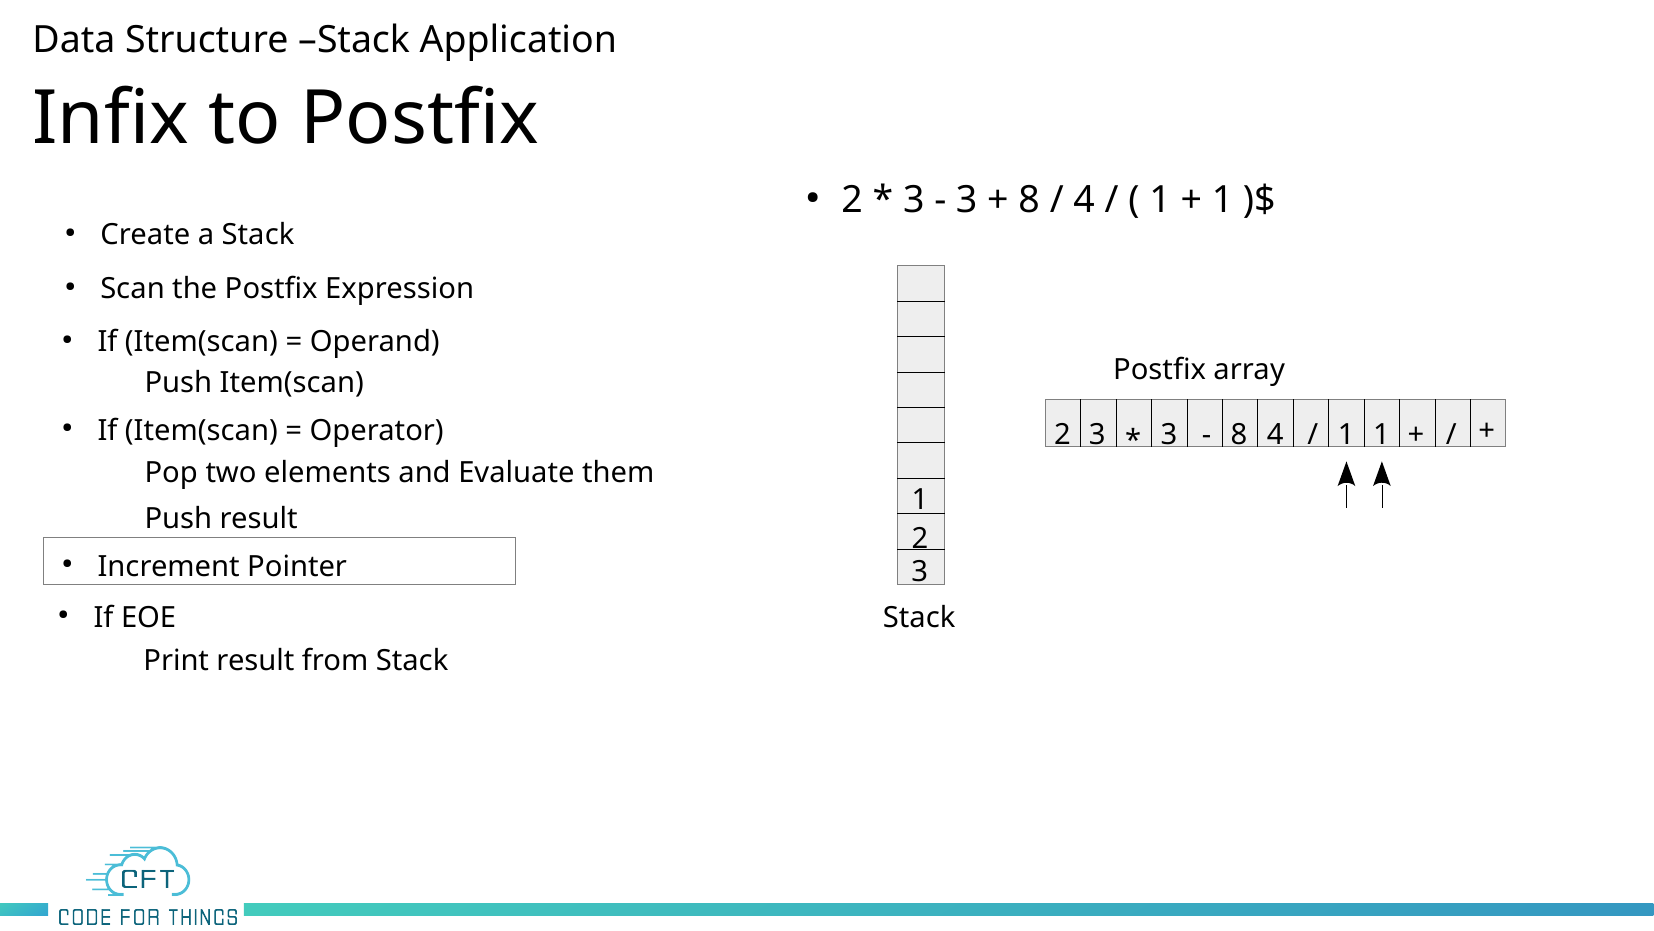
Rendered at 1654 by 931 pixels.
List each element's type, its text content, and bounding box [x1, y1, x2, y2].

text_box Print result from Stack [93, 631, 615, 691]
text_box 3 [1074, 405, 1123, 455]
text_box Postfix array [1098, 340, 1312, 390]
text_box [1258, 399, 1293, 405]
text_box Pop two elements and Evaluate them [94, 443, 709, 502]
text_box Create a Stack [50, 206, 355, 266]
text_box 3 [896, 559, 945, 593]
text_box [1294, 399, 1328, 405]
text_box [897, 265, 945, 301]
text_box 1 [896, 471, 945, 521]
text_box [1152, 399, 1187, 405]
text_box [1081, 399, 1116, 405]
text_box [43, 537, 47, 585]
text_box [1365, 399, 1399, 405]
text_box [1329, 399, 1364, 405]
text_box If EOE [43, 588, 375, 638]
text_box [1223, 399, 1257, 405]
text_box [1188, 399, 1222, 405]
text_box 2 [896, 521, 945, 559]
picture [59, 846, 237, 925]
text_box Push result [94, 490, 426, 550]
text_box 3 [1145, 405, 1187, 455]
text_box 4 [1252, 405, 1292, 455]
text_box 8 [1236, 405, 1252, 455]
text_box * [1110, 411, 1159, 461]
text_box If (Item(scan) = Operand) [47, 312, 491, 373]
text_box [897, 337, 945, 372]
text_box [897, 373, 945, 407]
text_box [897, 443, 945, 471]
text_box [1436, 399, 1470, 405]
text_box Push Item(scan) [94, 373, 426, 401]
text_box + [1407, 405, 1431, 455]
text_box Increment Pointer [47, 537, 621, 597]
text_box [1045, 399, 1080, 405]
text_box / [1292, 405, 1341, 455]
text_box 2 [1039, 405, 1074, 455]
text_box Scan the Postfix Expression [50, 259, 537, 319]
title Data Structure –Stack Application Infix to Postfix [32, 12, 1536, 166]
text_box [1400, 399, 1435, 405]
text_box - [1187, 405, 1236, 455]
text_box / [1431, 405, 1471, 455]
text_box [897, 408, 945, 442]
text_box 2 * 3 - 3 + 8 / 4 / ( 1 + 1 )$ [791, 165, 1377, 225]
text_box 1 [1341, 405, 1372, 455]
text_box [1117, 399, 1151, 411]
text_box 1 [1372, 405, 1407, 455]
text_box Stack [868, 588, 979, 638]
text_box [897, 302, 945, 336]
text_box + [1463, 401, 1518, 451]
text_box If (Item(scan) = Operator) [47, 401, 496, 461]
